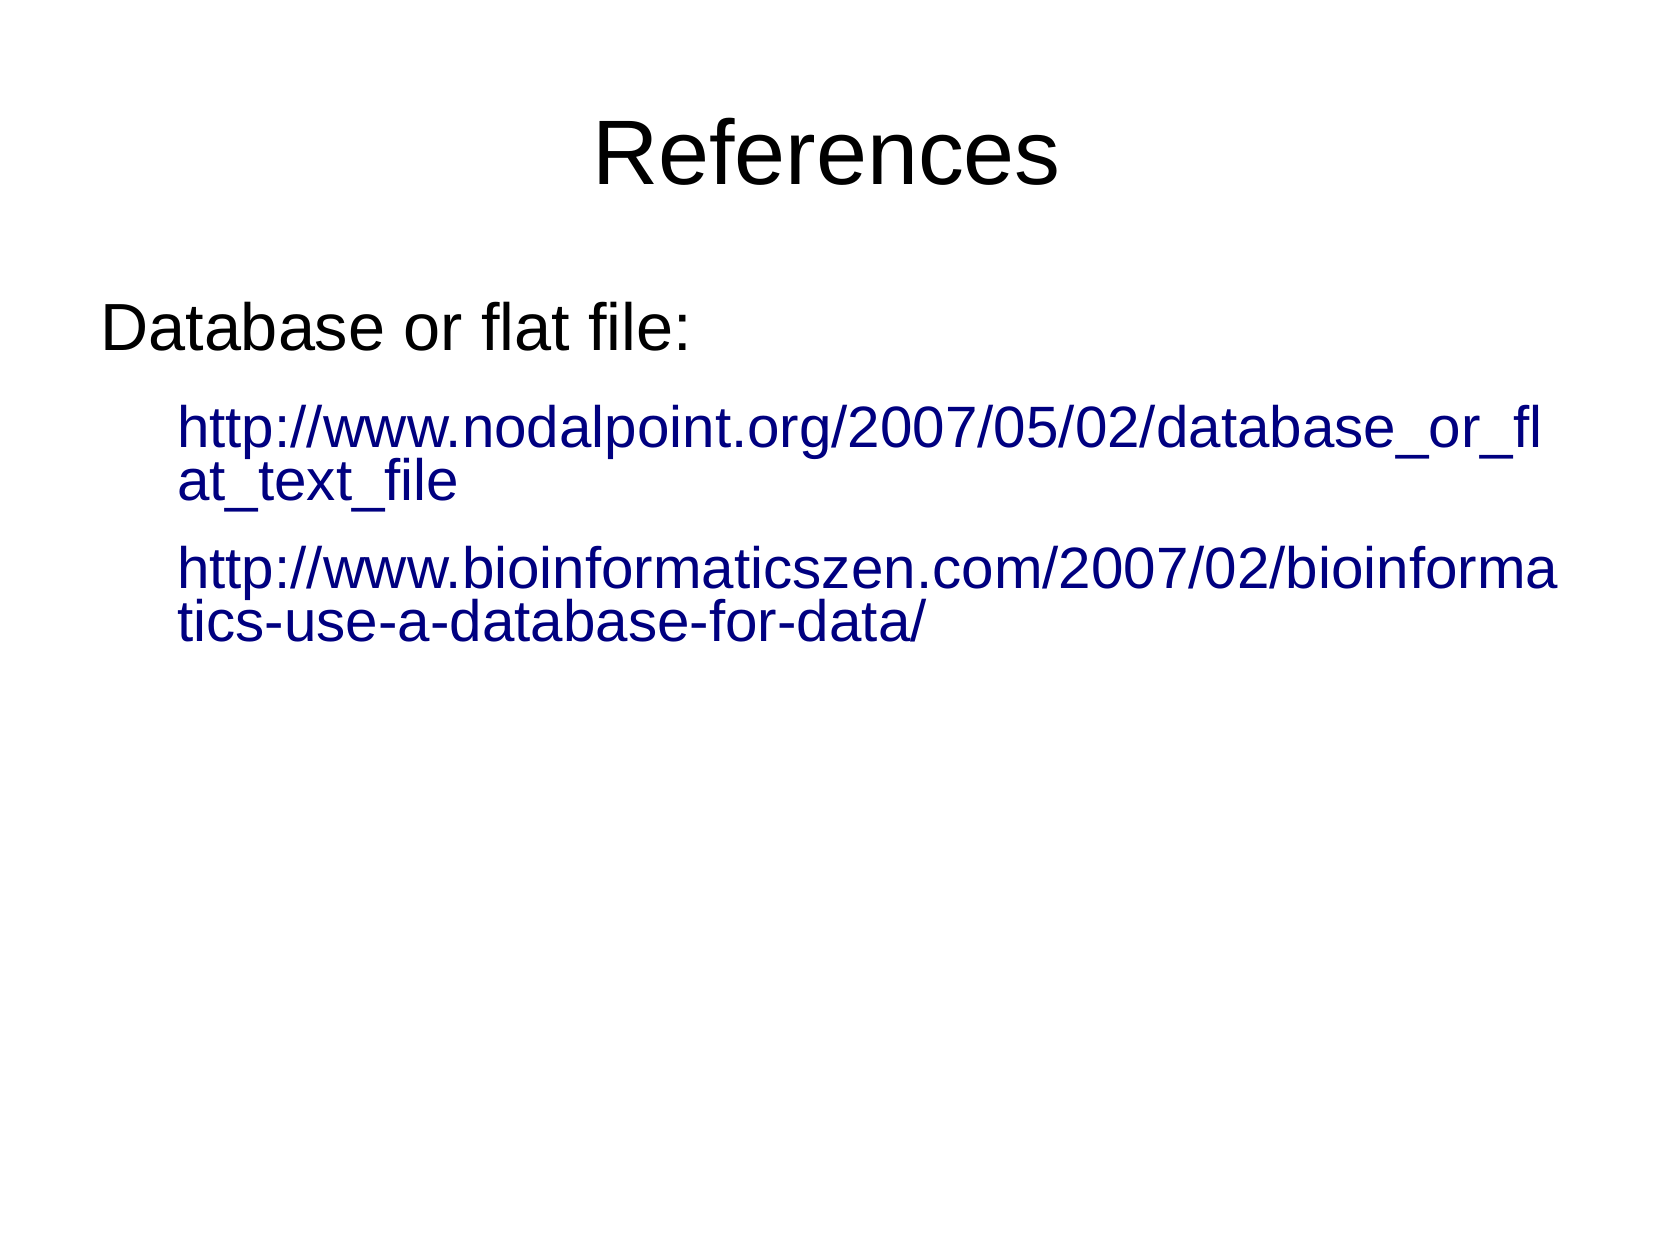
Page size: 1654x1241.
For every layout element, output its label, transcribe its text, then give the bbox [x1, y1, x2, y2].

list Database or flat file: http://www.nodalpoint.org/2007/05/02/database_or_flat_text_file http://www.bioinformaticszen.com/2007/02/bioinformatics-use-a-database-for-data/ [82, 290, 1571, 1094]
title References [82, 56, 1571, 250]
